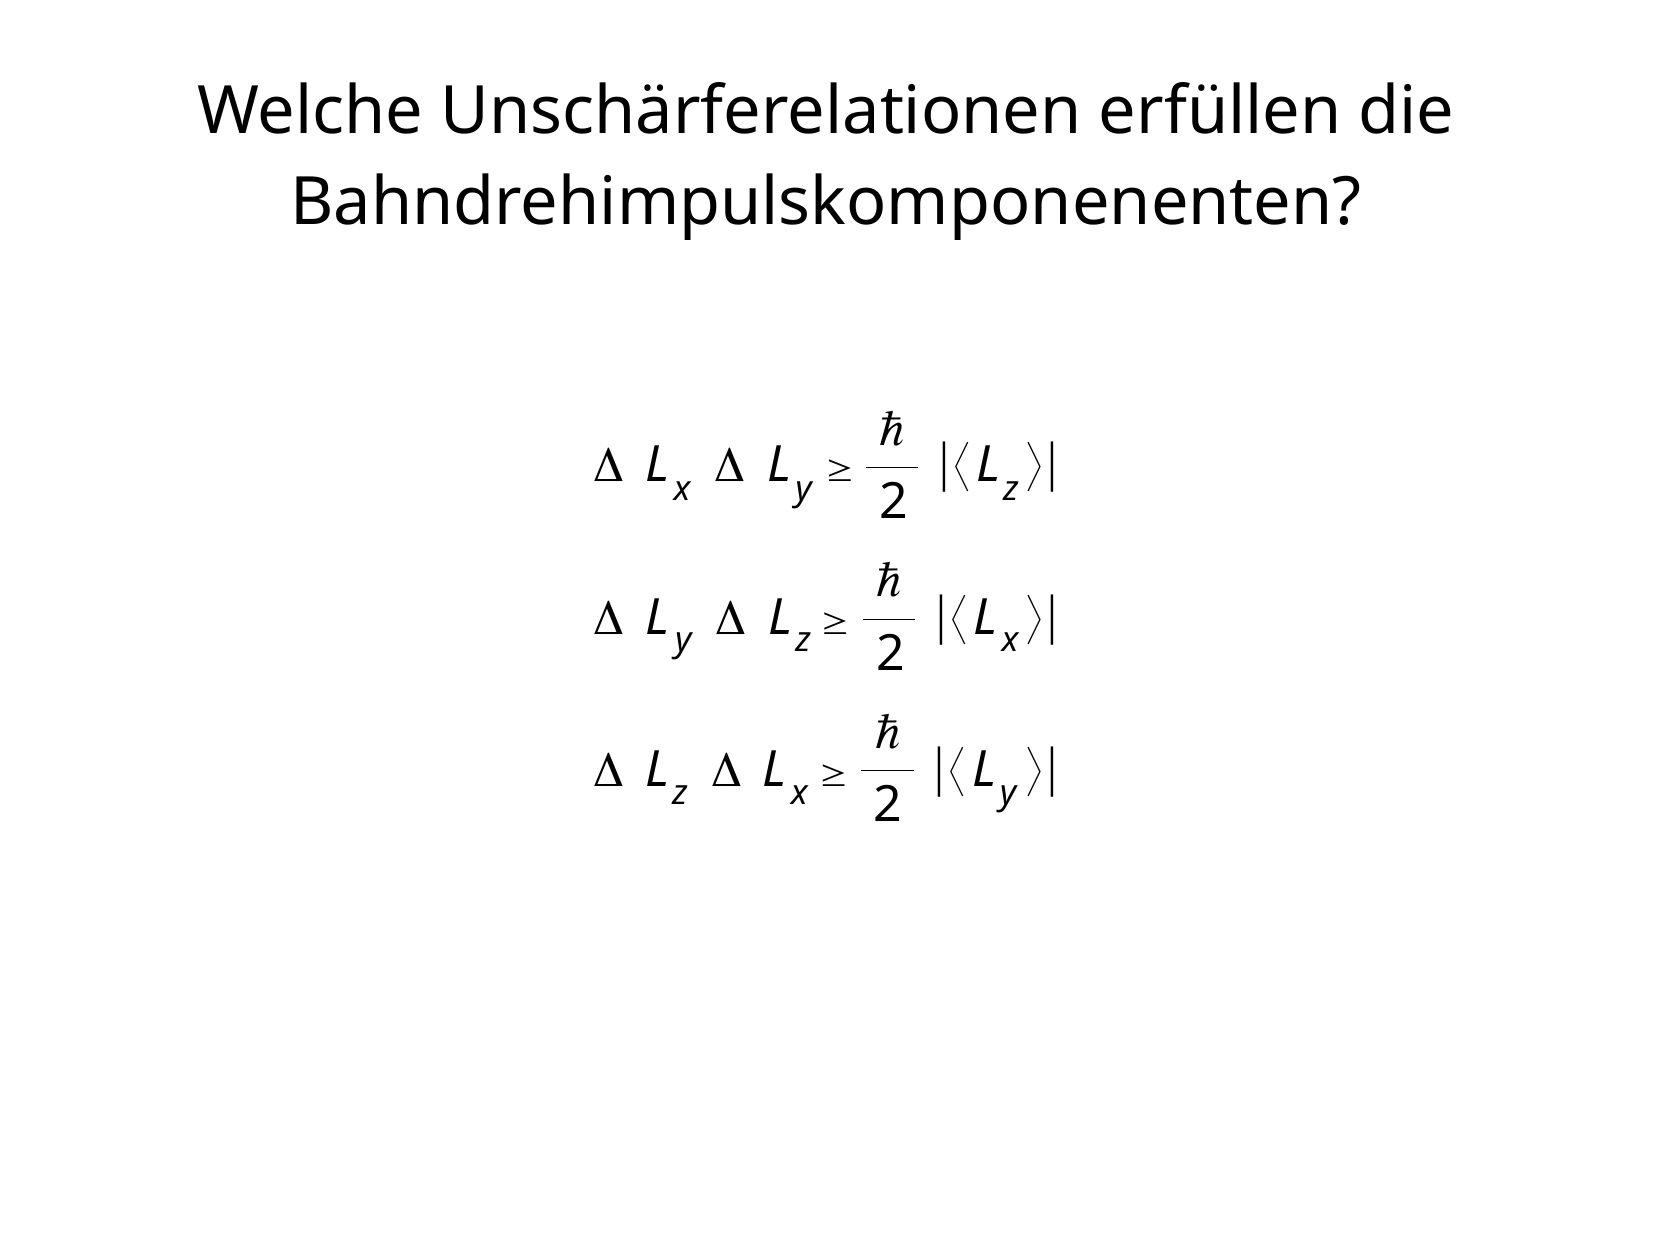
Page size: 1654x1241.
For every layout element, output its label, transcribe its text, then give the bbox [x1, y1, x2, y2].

title Welche Unschärferelationen erfüllen die Bahndrehimpulskomponenenten? [82, 49, 1571, 257]
chart [586, 404, 1068, 836]
